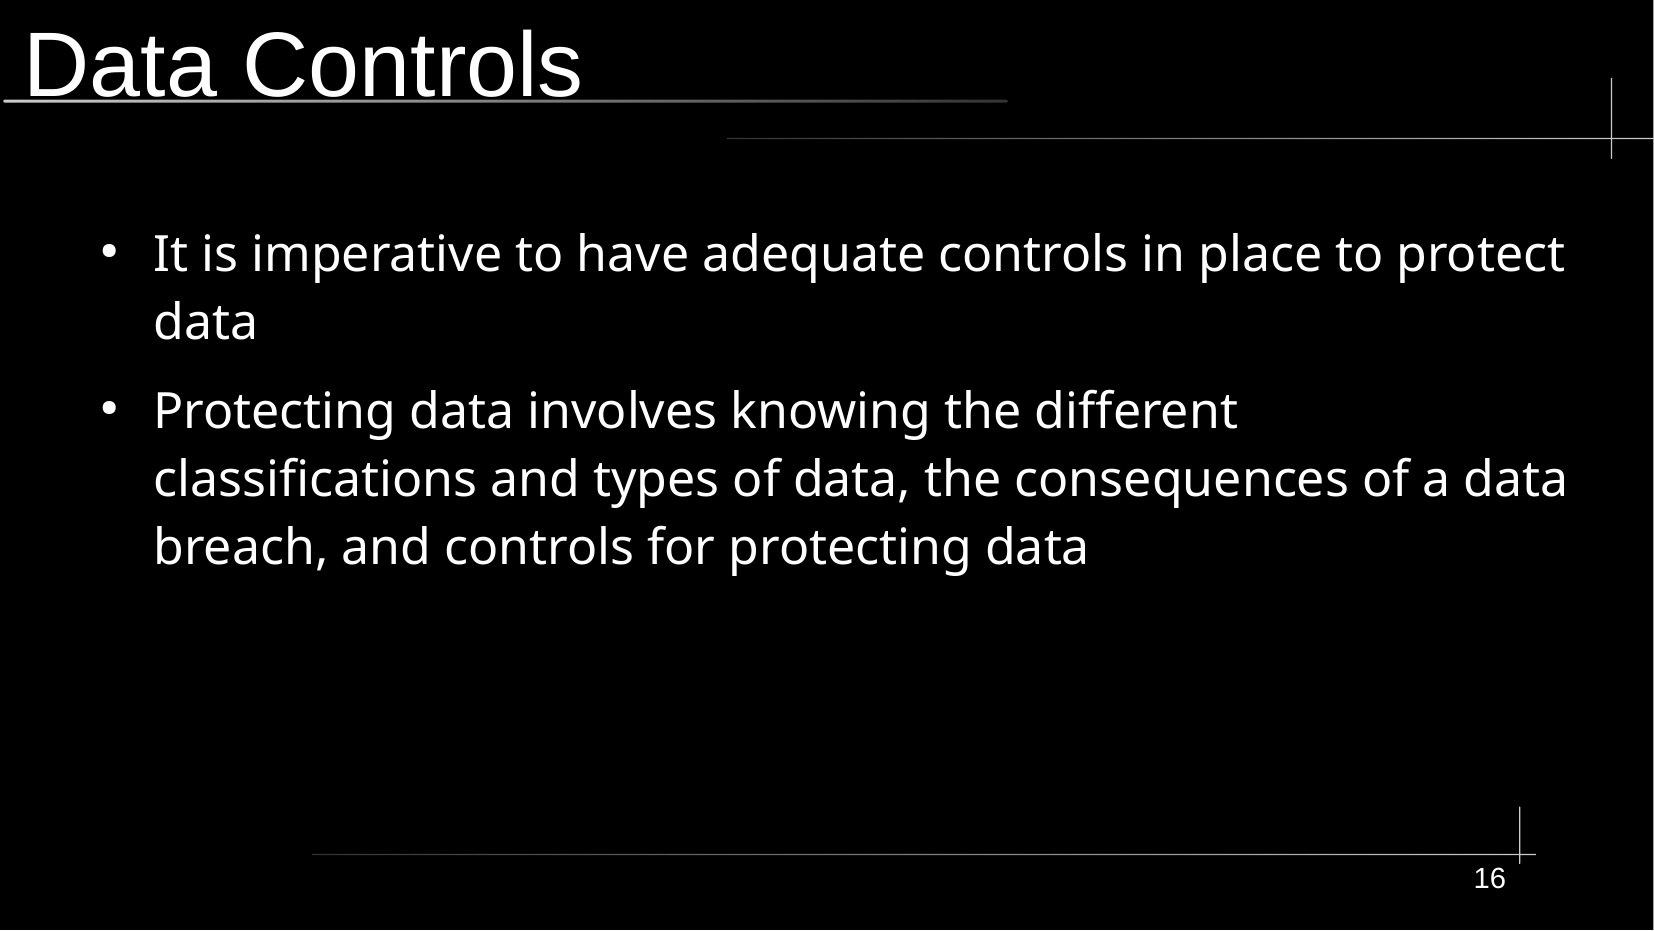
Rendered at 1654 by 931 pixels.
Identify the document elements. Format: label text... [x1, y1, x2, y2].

title Data Controls [23, 11, 1589, 119]
list It is imperative to have adequate controls in place to protect data Protecting data involves knowing the different classifications and types of data, the consequences of a data breach, and controls for protecting data [82, 217, 1571, 758]
